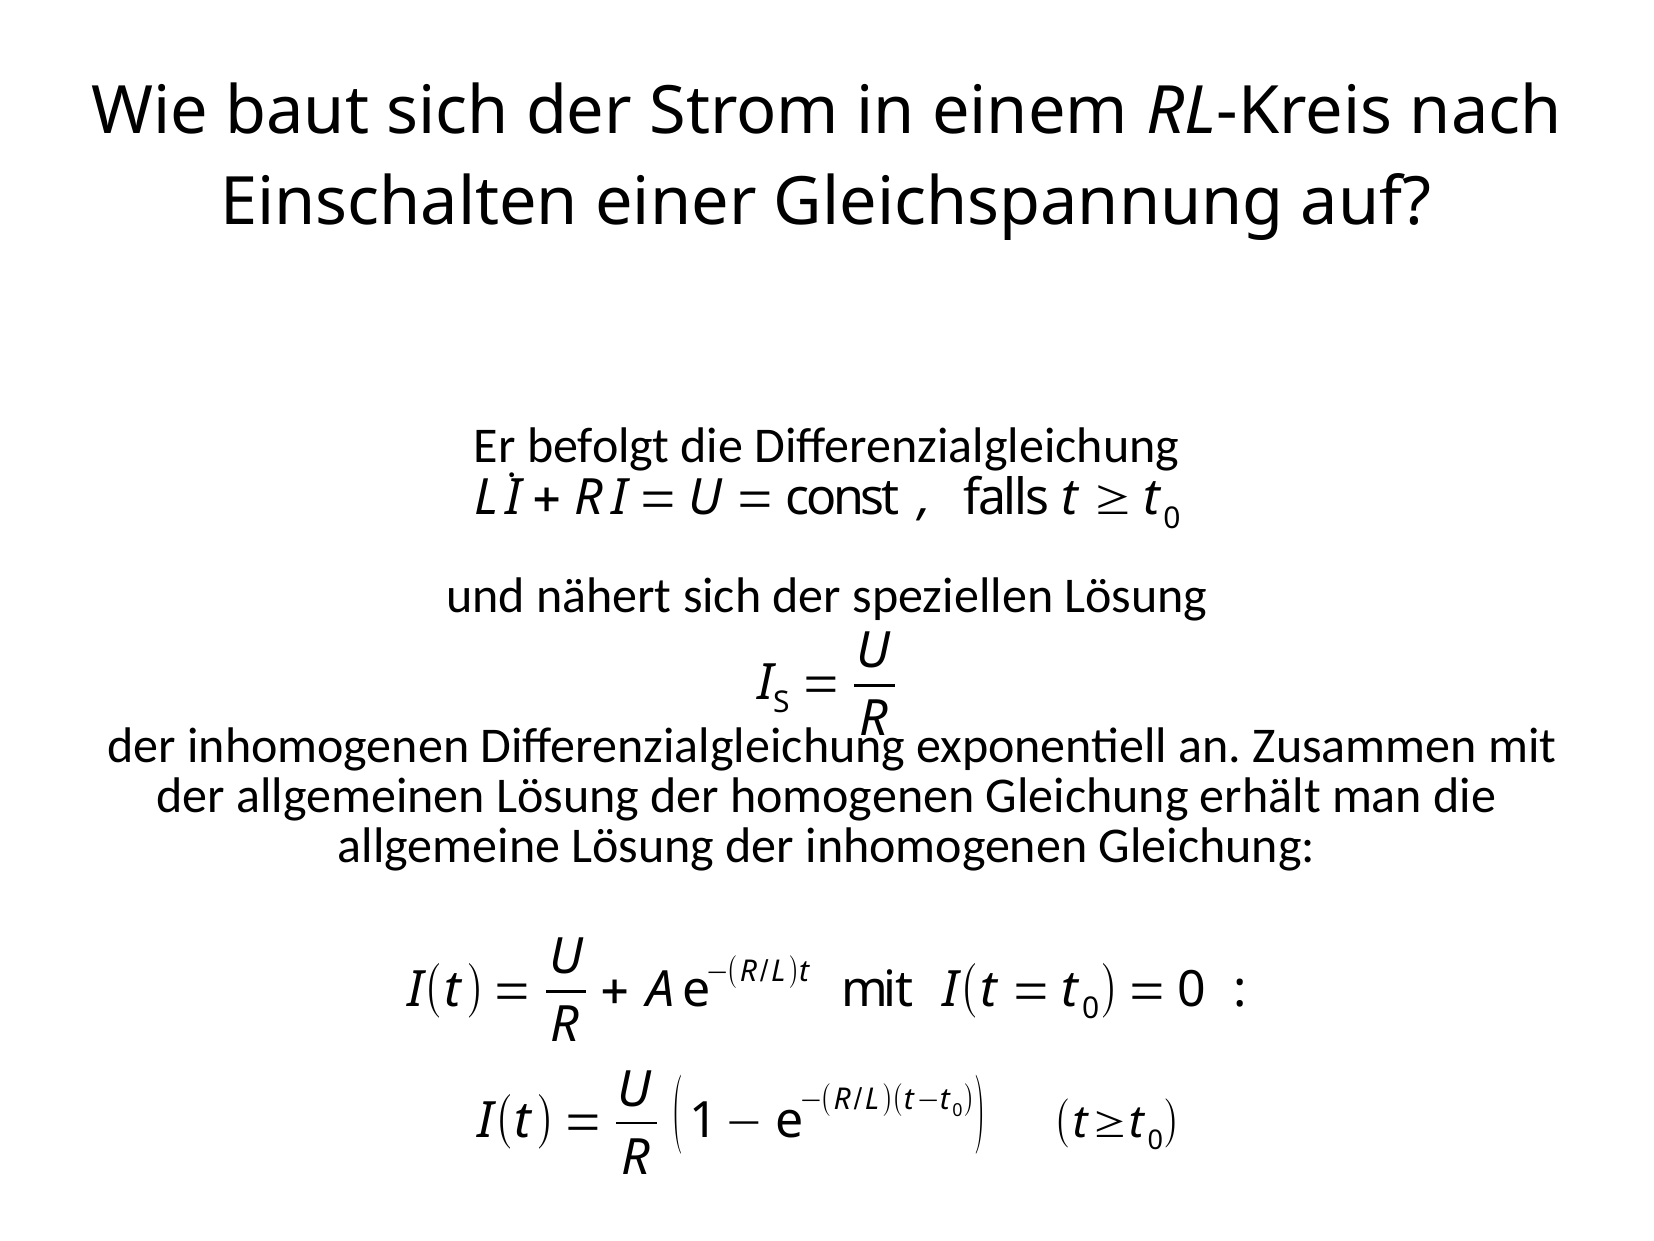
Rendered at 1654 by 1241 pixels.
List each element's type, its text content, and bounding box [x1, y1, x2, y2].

chart [400, 926, 1253, 1188]
chart [468, 467, 1186, 537]
subtitle Er befolgt die Differenzialgleichung und nähert sich der speziellen Lösung der inhomogenen Differenzialgleichung exponentiell an. Zusammen mit der allgemeinen Lösung der homogenen Gleichung erhält man die allgemeine Lösung der inhomogenen Gleichung: [82, 290, 1571, 1010]
chart [751, 620, 903, 750]
title Wie baut sich der Strom in einem RL-Kreis nach Einschalten einer Gleichspannung auf? [82, 49, 1571, 257]
